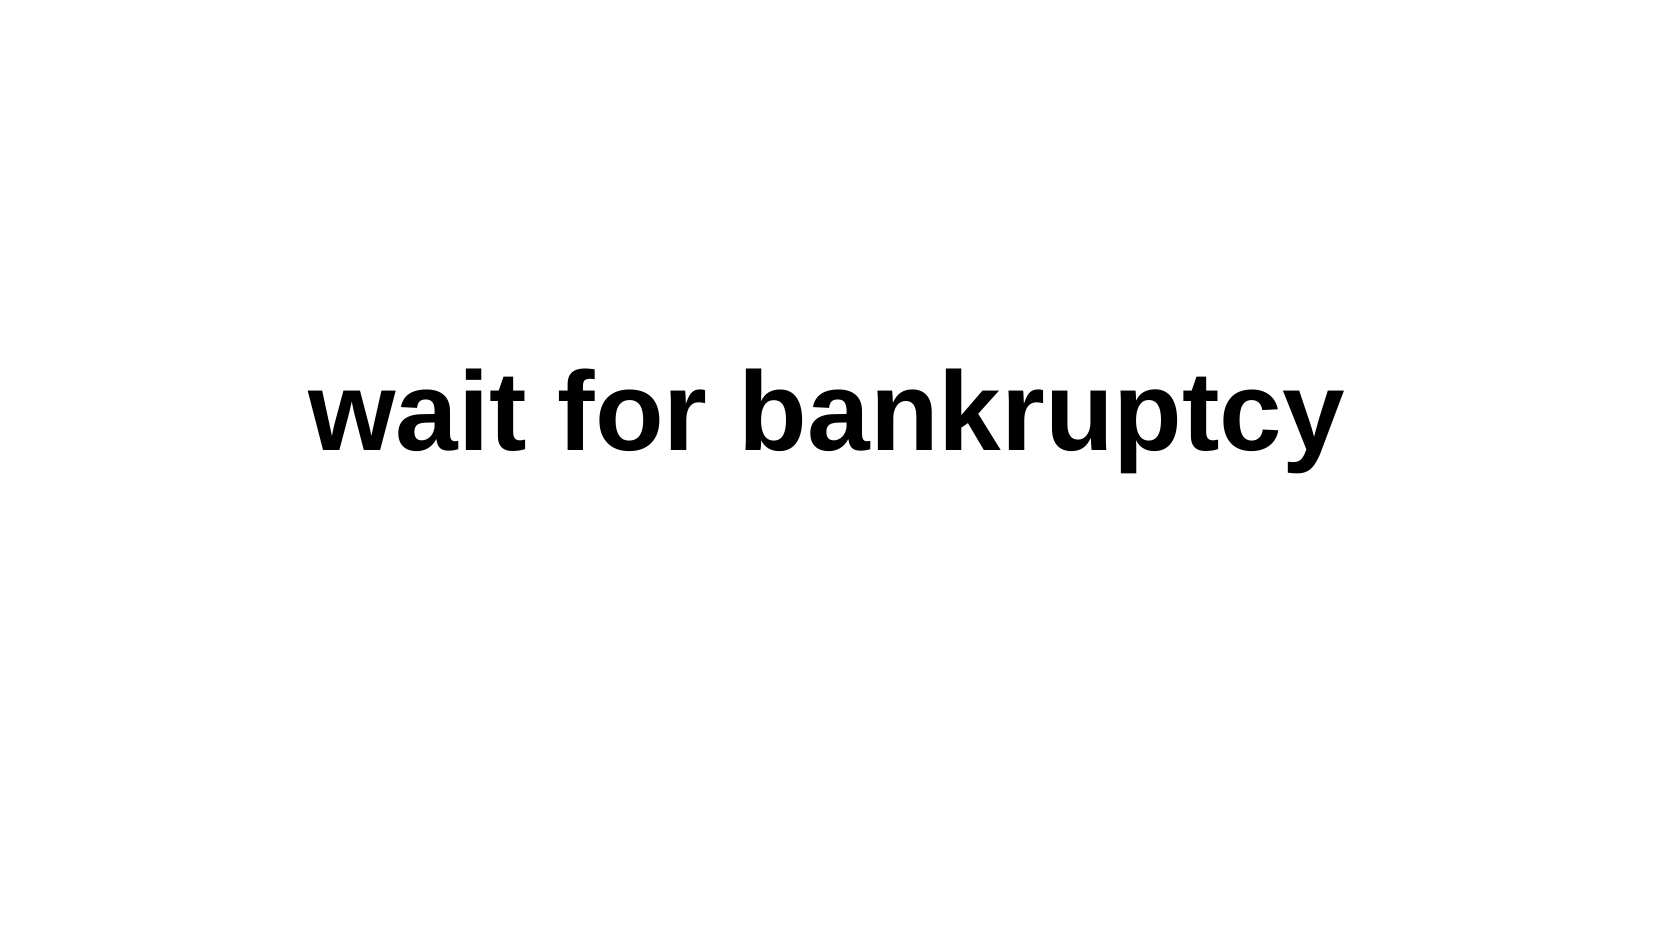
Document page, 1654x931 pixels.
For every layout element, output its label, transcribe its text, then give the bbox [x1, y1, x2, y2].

title wait for bankruptcy [82, 333, 1571, 489]
